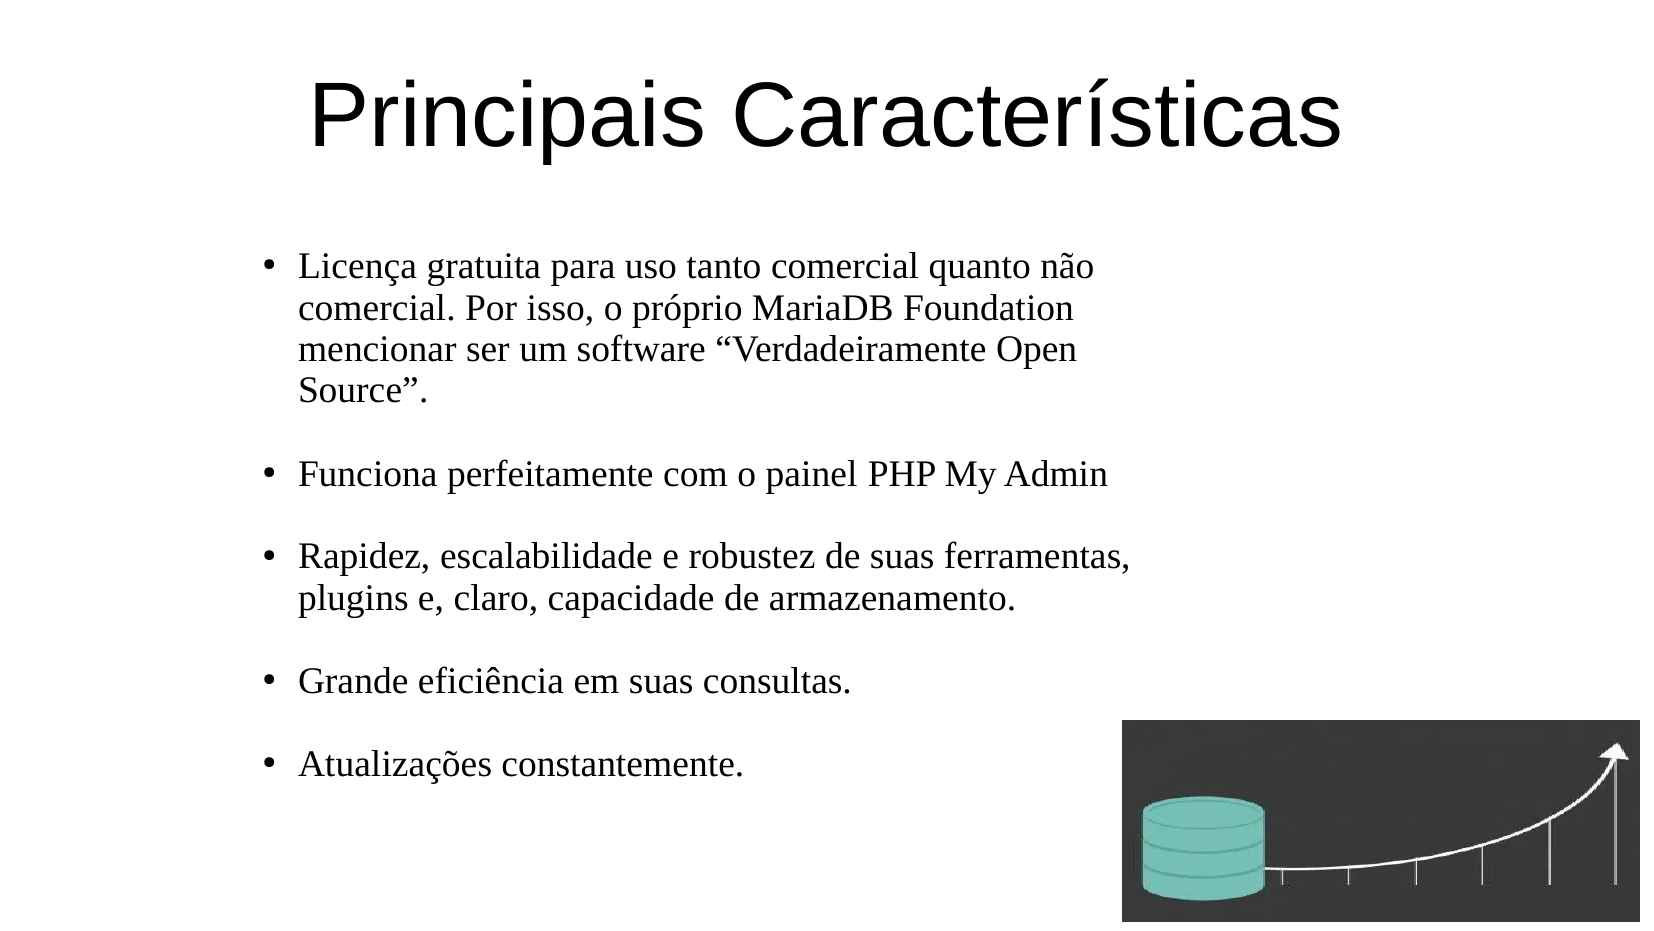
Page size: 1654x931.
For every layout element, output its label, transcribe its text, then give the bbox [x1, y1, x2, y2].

picture [1122, 720, 1640, 922]
title Principais Características [82, 37, 1571, 193]
text_box Licença gratuita para uso tanto comercial quanto não comercial. Por isso, o próprio MariaDB Foundation mencionar ser um software “Verdadeiramente Open Source”. Funciona perfeitamente com o painel PHP My Admin Rapidez, escalabilidade e robustez de suas ferramentas, plugins e, claro, capacidade de armazenamento. Grande eficiência em suas consultas. Atualizações constantemente. [248, 237, 1217, 793]
